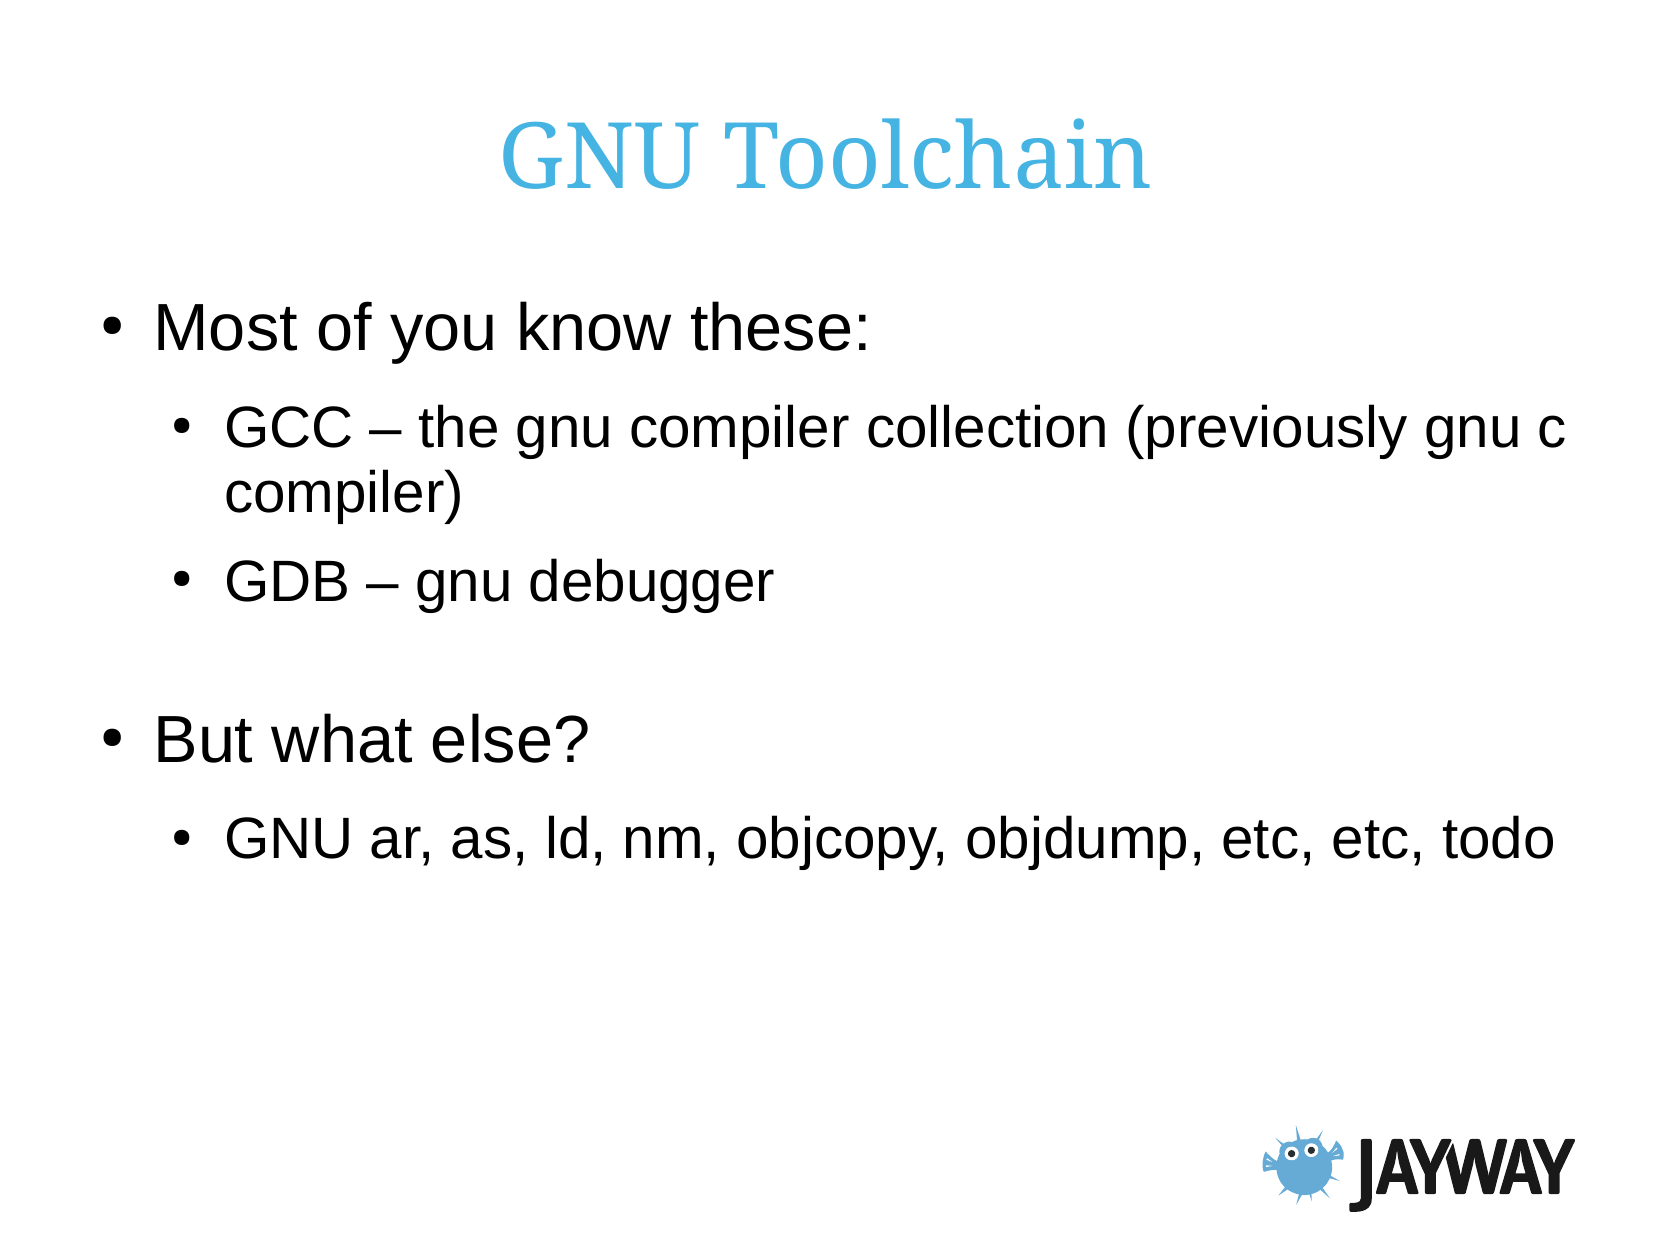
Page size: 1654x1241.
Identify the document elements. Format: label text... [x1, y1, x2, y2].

list Most of you know these: GCC – the gnu compiler collection (previously gnu c compiler) GDB – gnu debugger But what else? GNU ar, as, ld, nm, objcopy, objdump, etc, etc, todo [82, 290, 1571, 1109]
title GNU Toolchain [82, 49, 1571, 257]
